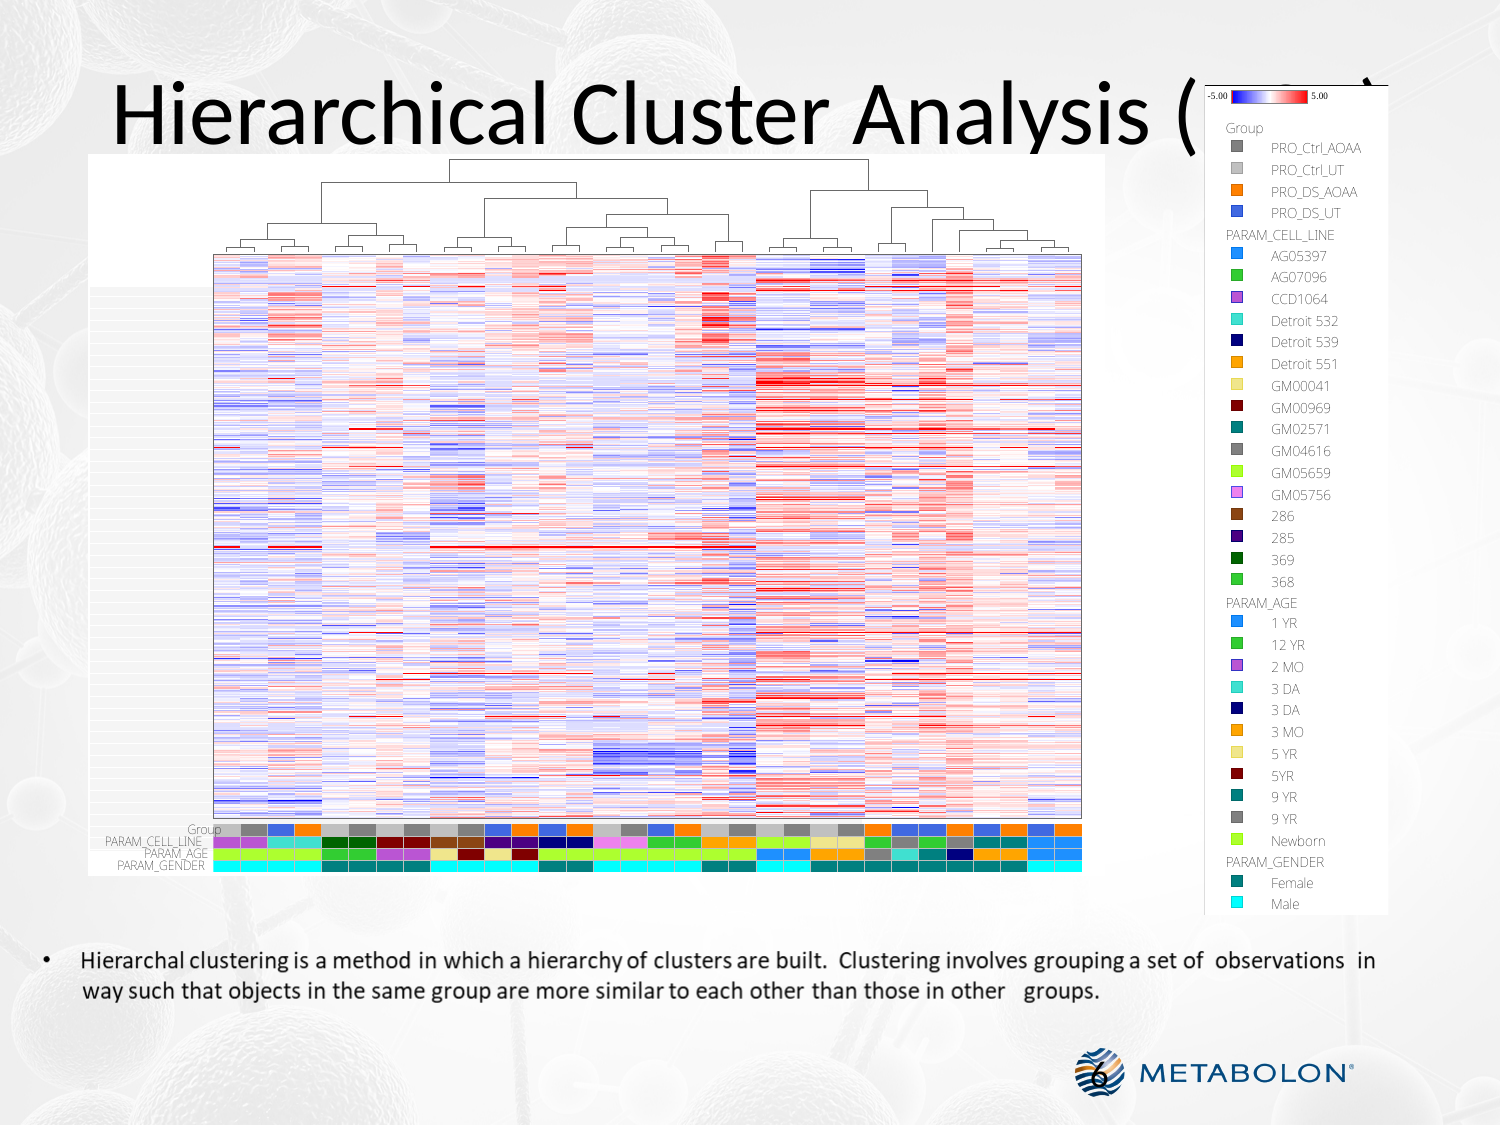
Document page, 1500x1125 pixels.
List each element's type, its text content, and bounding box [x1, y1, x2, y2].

picture [0, 0, 1500, 1125]
slide_number <number> [1074, 1042, 1425, 1103]
title Hierarchical Cluster Analysis (HCA) [75, 45, 1425, 125]
